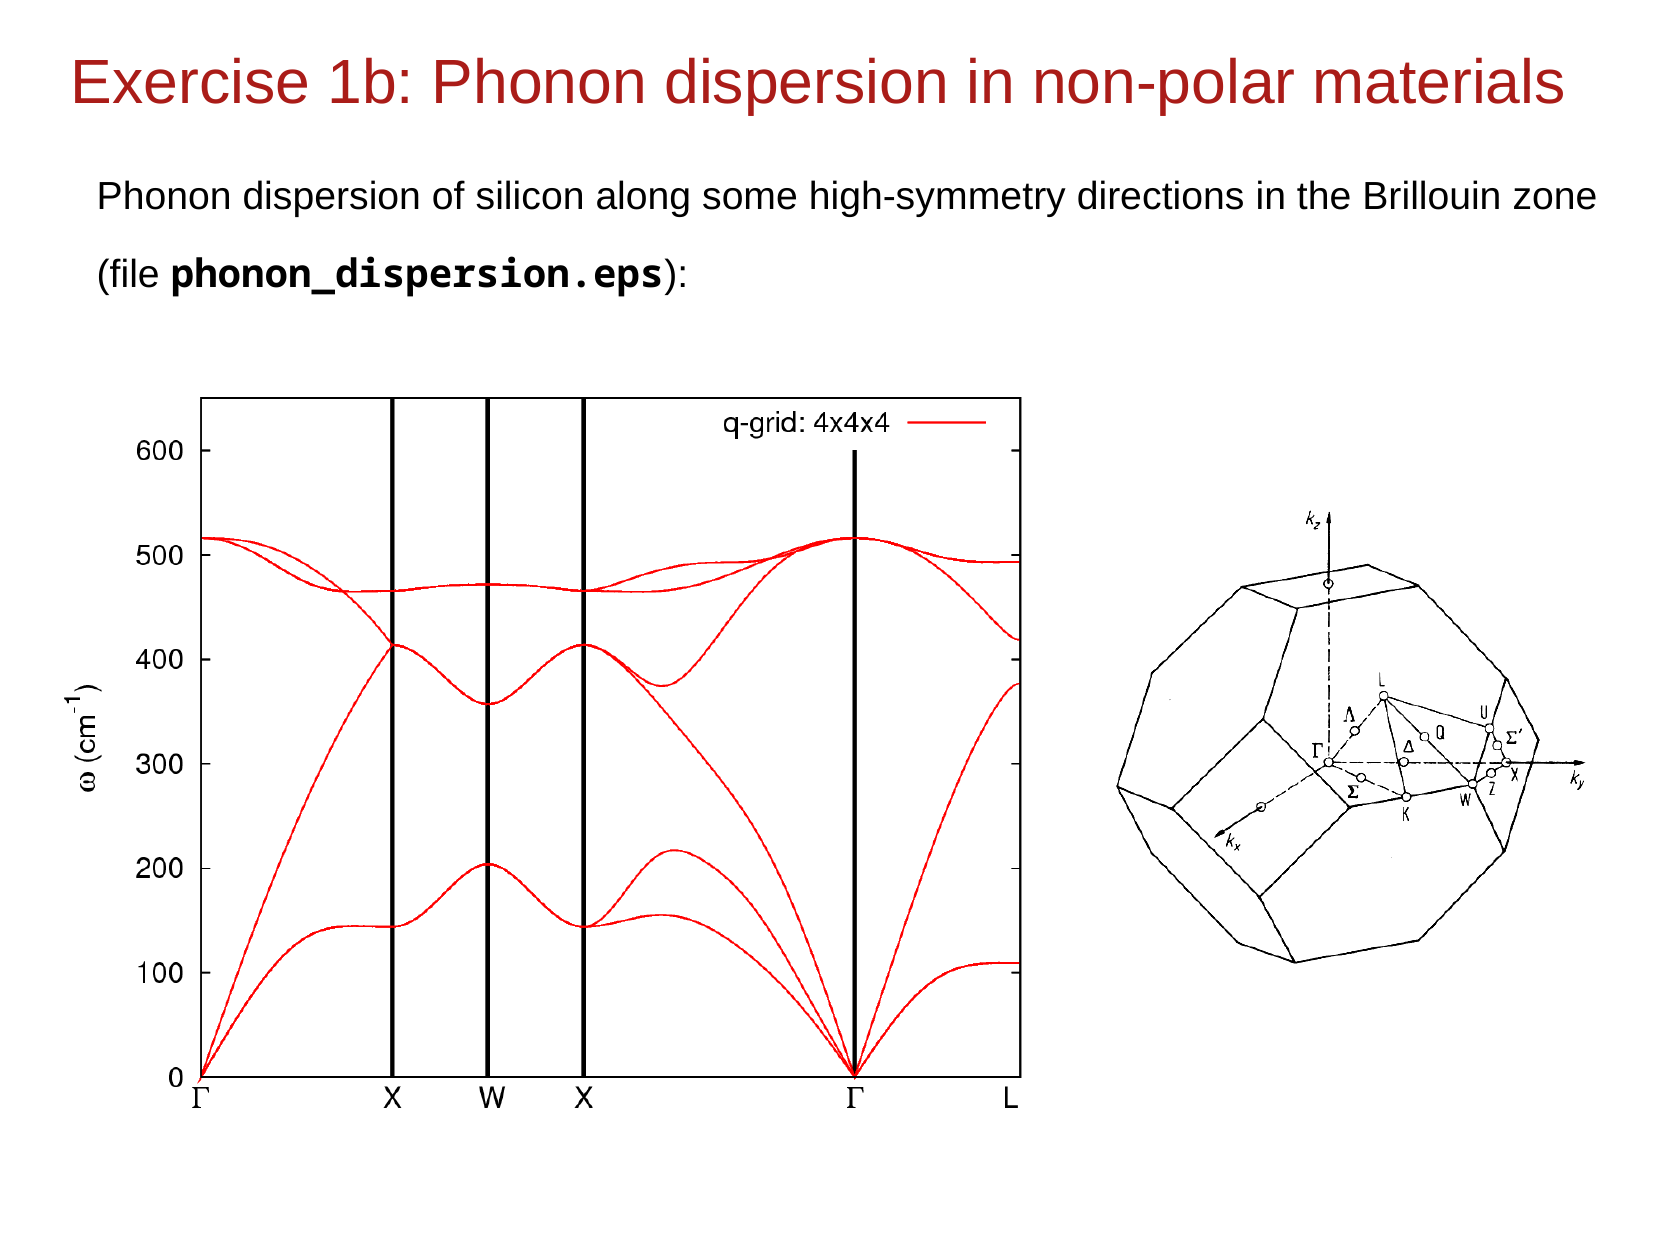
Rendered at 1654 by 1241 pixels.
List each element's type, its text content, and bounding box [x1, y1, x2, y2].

title Exercise 1b: Phonon dispersion in non-polar materials [45, 0, 1572, 186]
picture [1110, 509, 1591, 964]
picture [60, 385, 1036, 1111]
list Phonon dispersion of silicon along some high-symmetry directions in the Brillouin zone (file phonon_dispersion.eps): [30, 173, 1621, 334]
